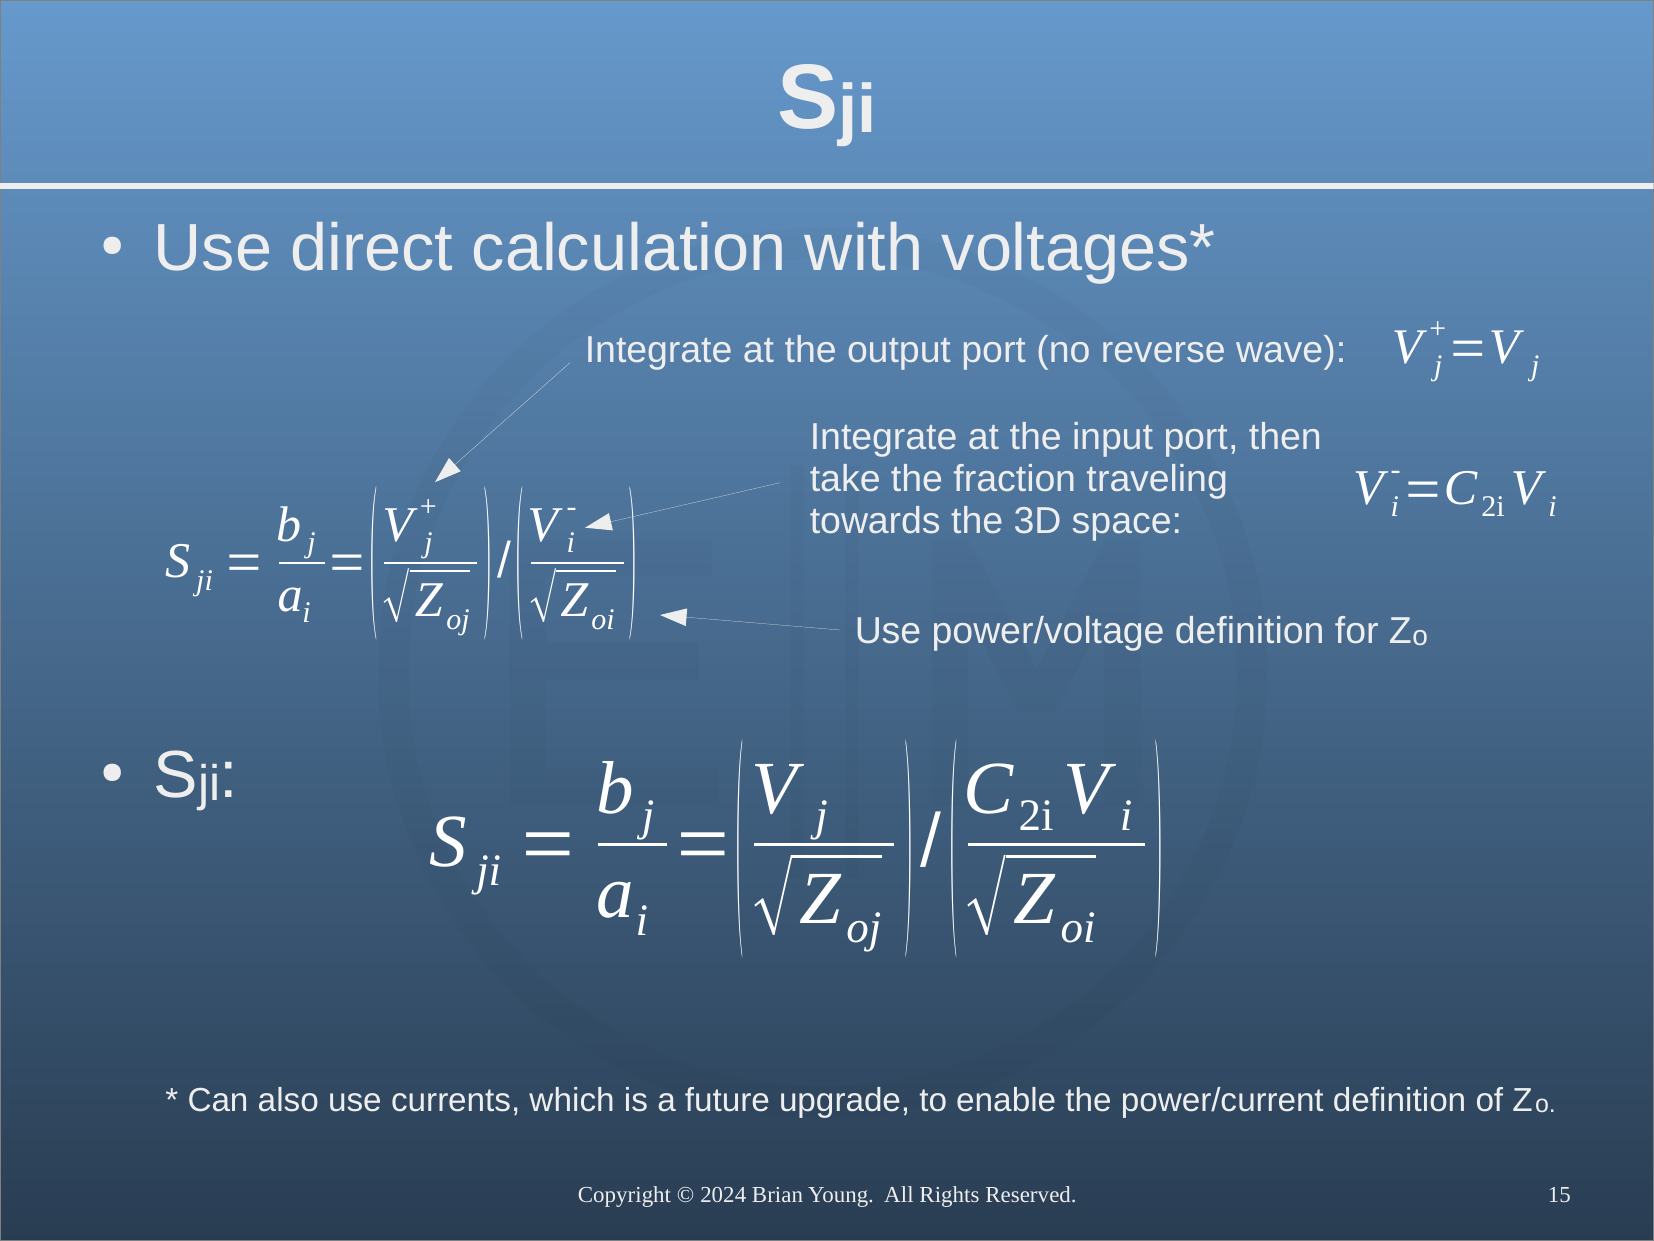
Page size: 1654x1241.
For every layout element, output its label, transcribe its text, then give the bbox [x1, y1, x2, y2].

text_box Use power/voltage definition for Zo [840, 602, 1456, 709]
text_box Integrate at the input port, then take the fraction traveling towards the 3D space: [795, 407, 1351, 549]
list Use direct calculation with voltages* Sji: [82, 210, 1571, 1156]
chart [157, 482, 646, 643]
chart [420, 735, 1172, 963]
chart [1346, 452, 1564, 523]
text_box Integrate at the output port (no reverse wave): [570, 320, 1362, 378]
text_box * Can also use currents, which is a future upgrade, to enable the power/current definition of Zo. [150, 1074, 1571, 1133]
title Sji [82, 31, 1571, 163]
chart [1385, 311, 1547, 382]
